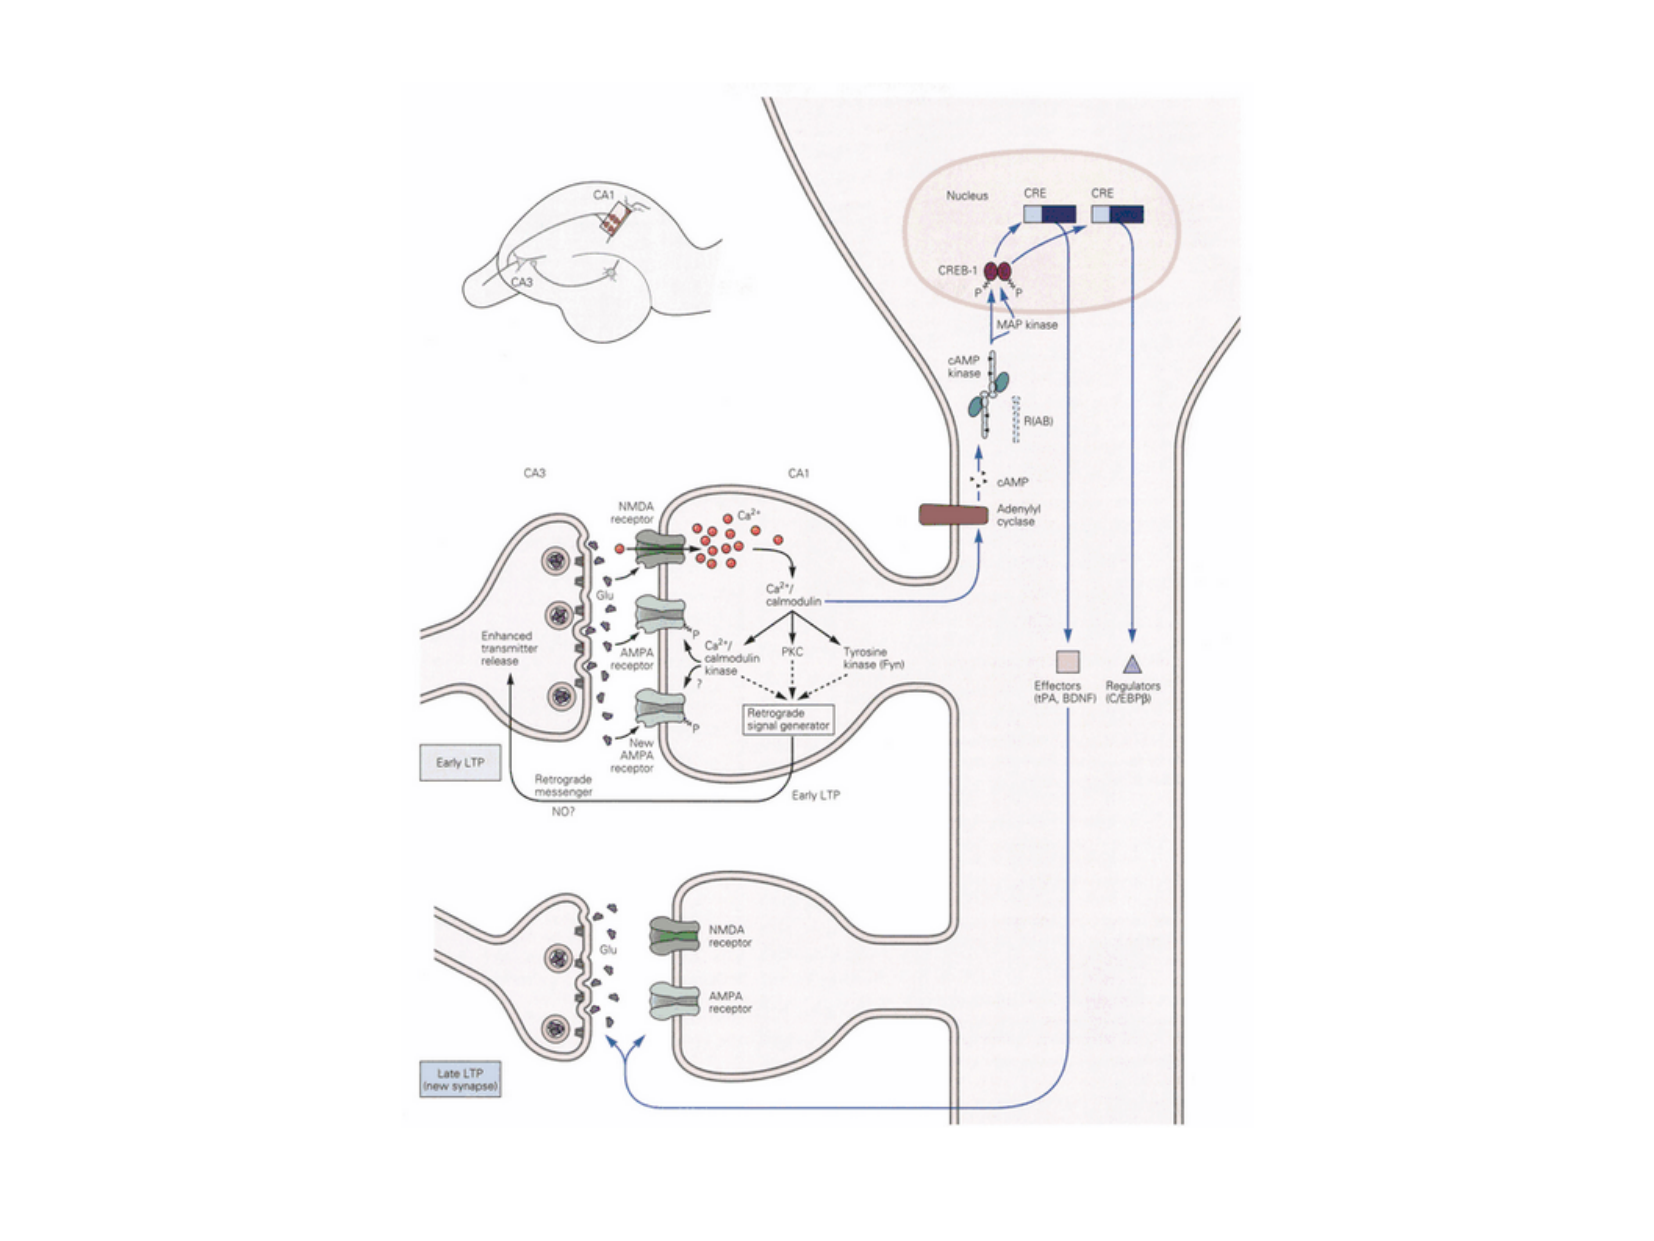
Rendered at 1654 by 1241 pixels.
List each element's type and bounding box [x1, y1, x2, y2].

picture [390, 61, 1294, 1141]
